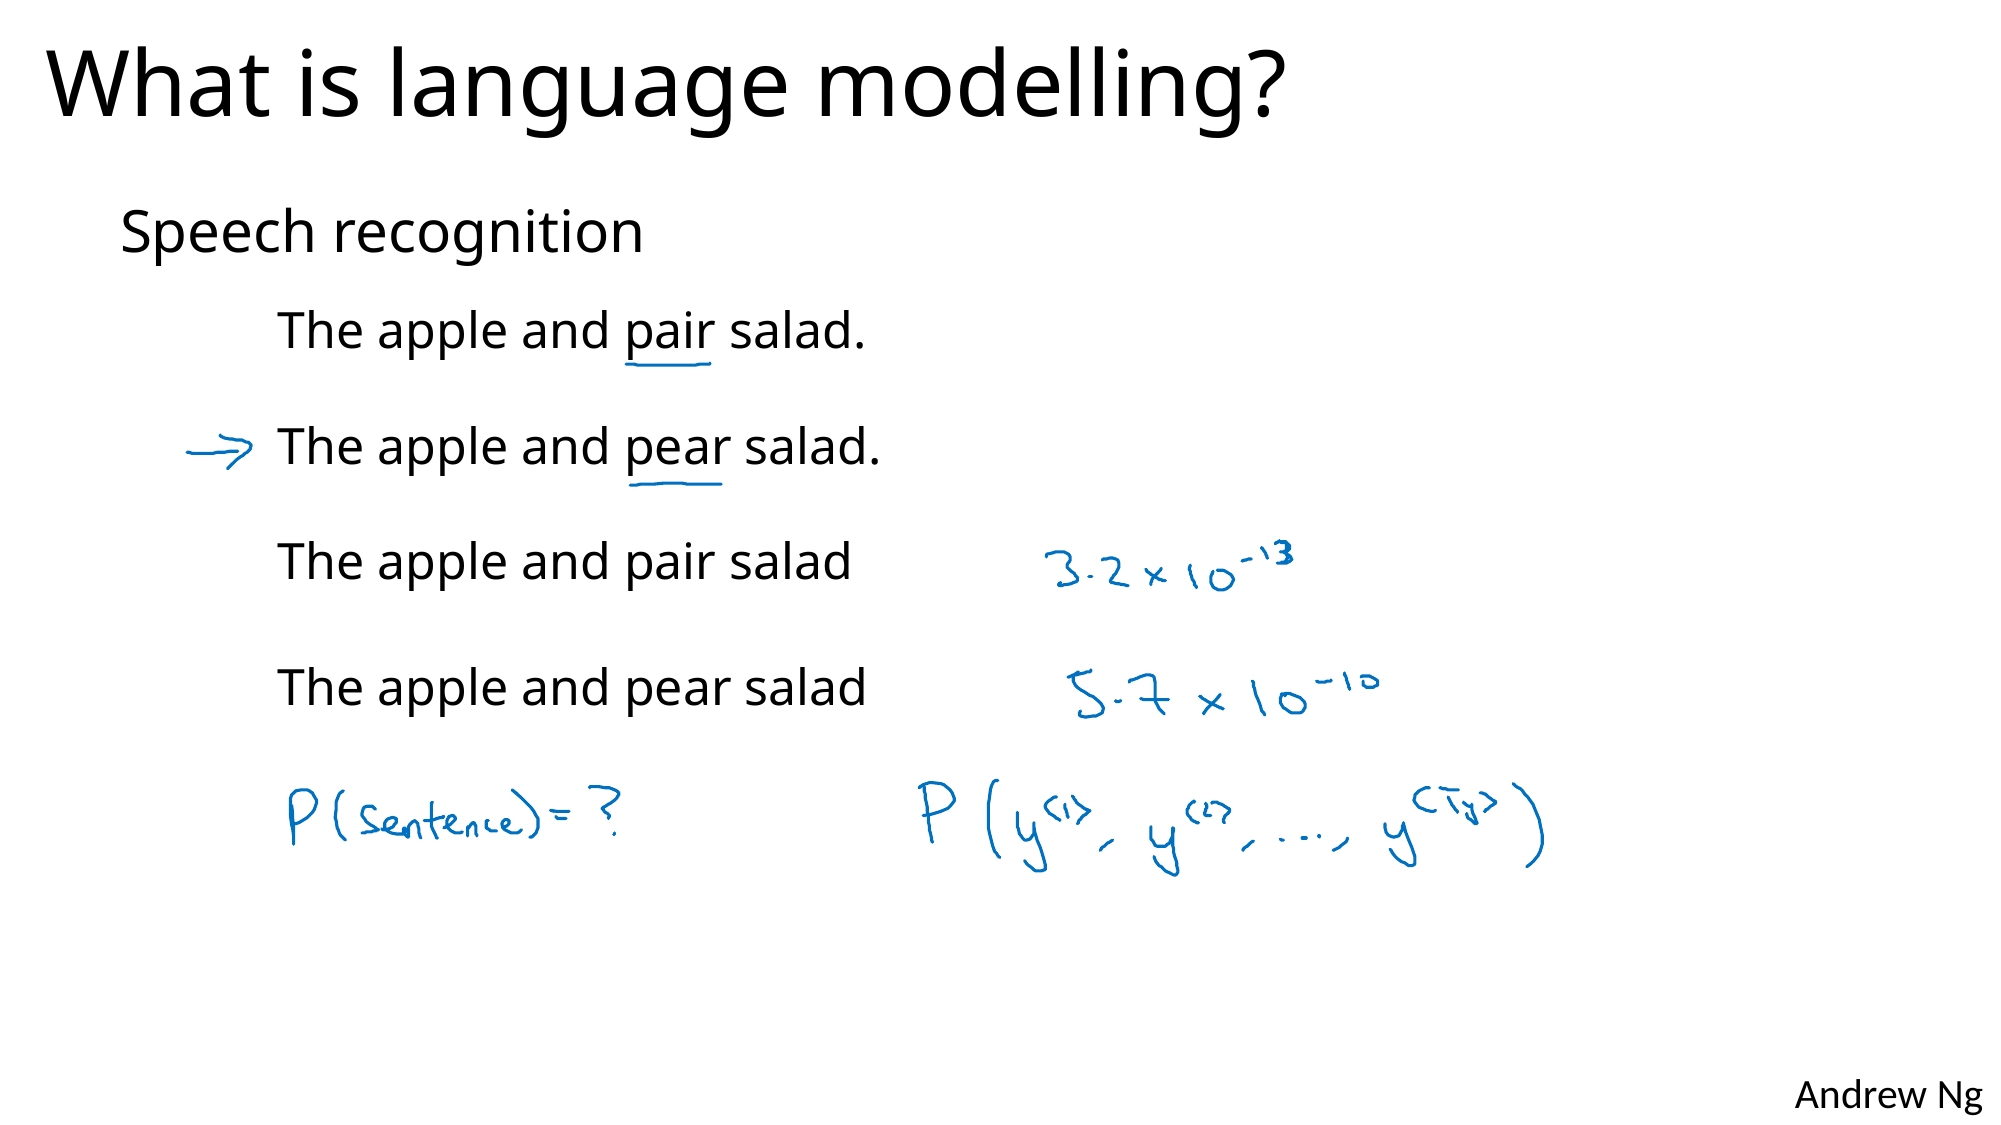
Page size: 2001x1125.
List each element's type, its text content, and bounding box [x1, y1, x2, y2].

picture [183, 359, 1547, 880]
title What is language modelling? [30, 29, 2000, 248]
text_box The apple and pair salad. [262, 291, 911, 359]
text_box Speech recognition [105, 186, 648, 273]
